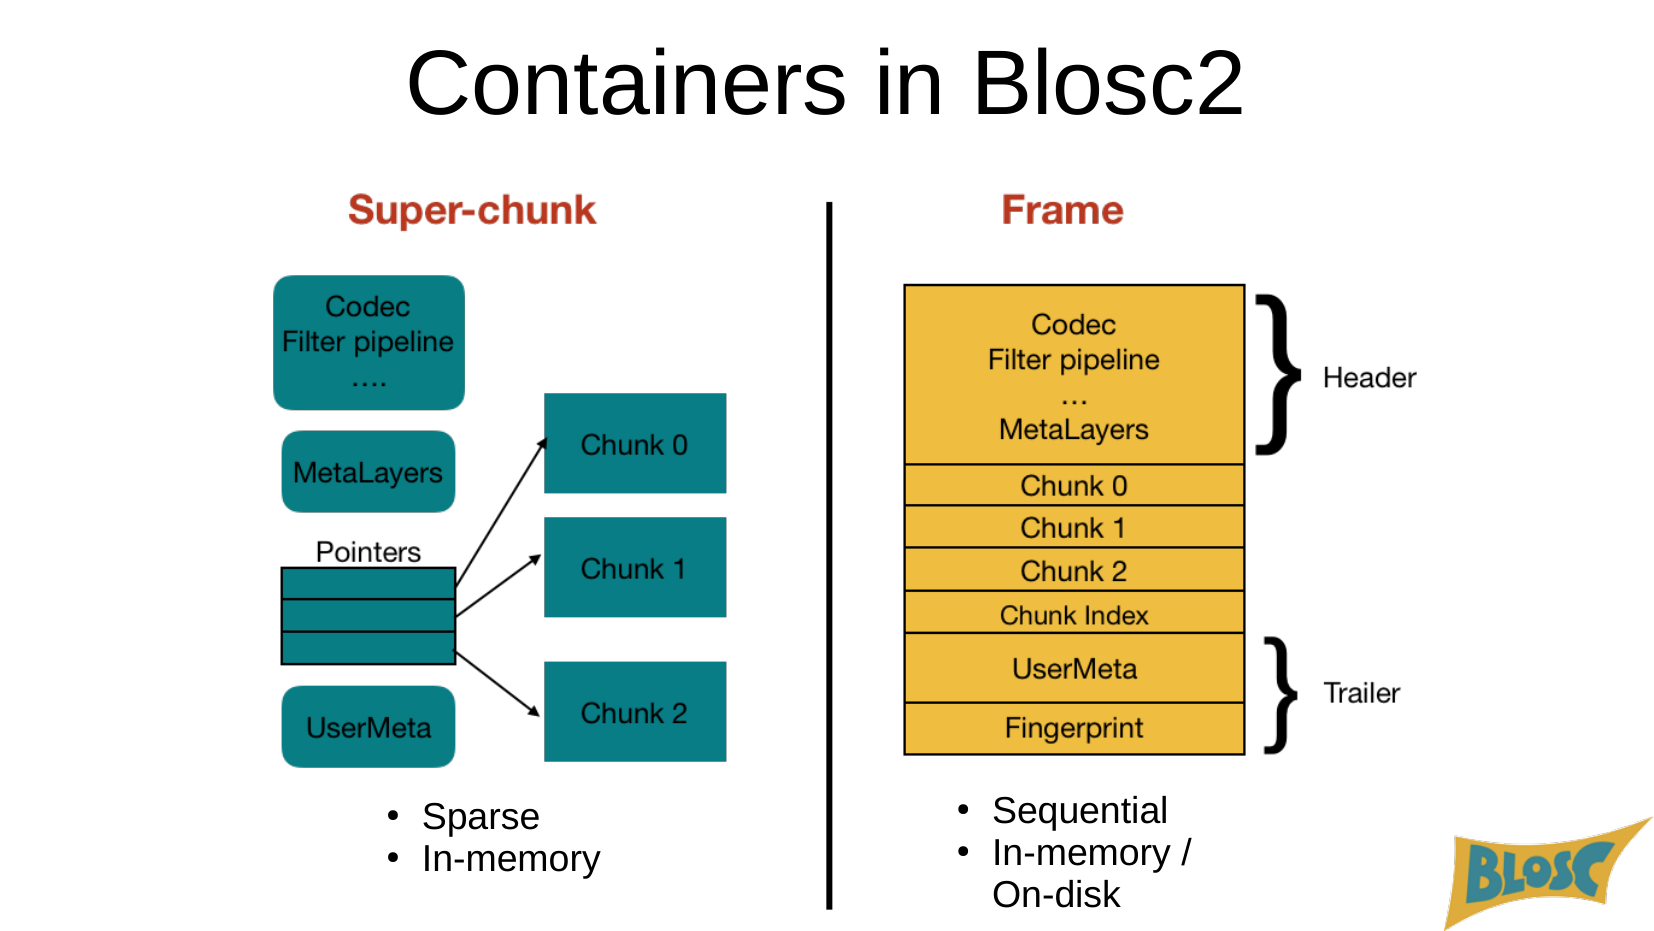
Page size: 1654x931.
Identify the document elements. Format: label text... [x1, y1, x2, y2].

picture [271, 178, 1424, 912]
title Containers in Blosc2 [82, 0, 1571, 156]
picture [1444, 816, 1654, 931]
